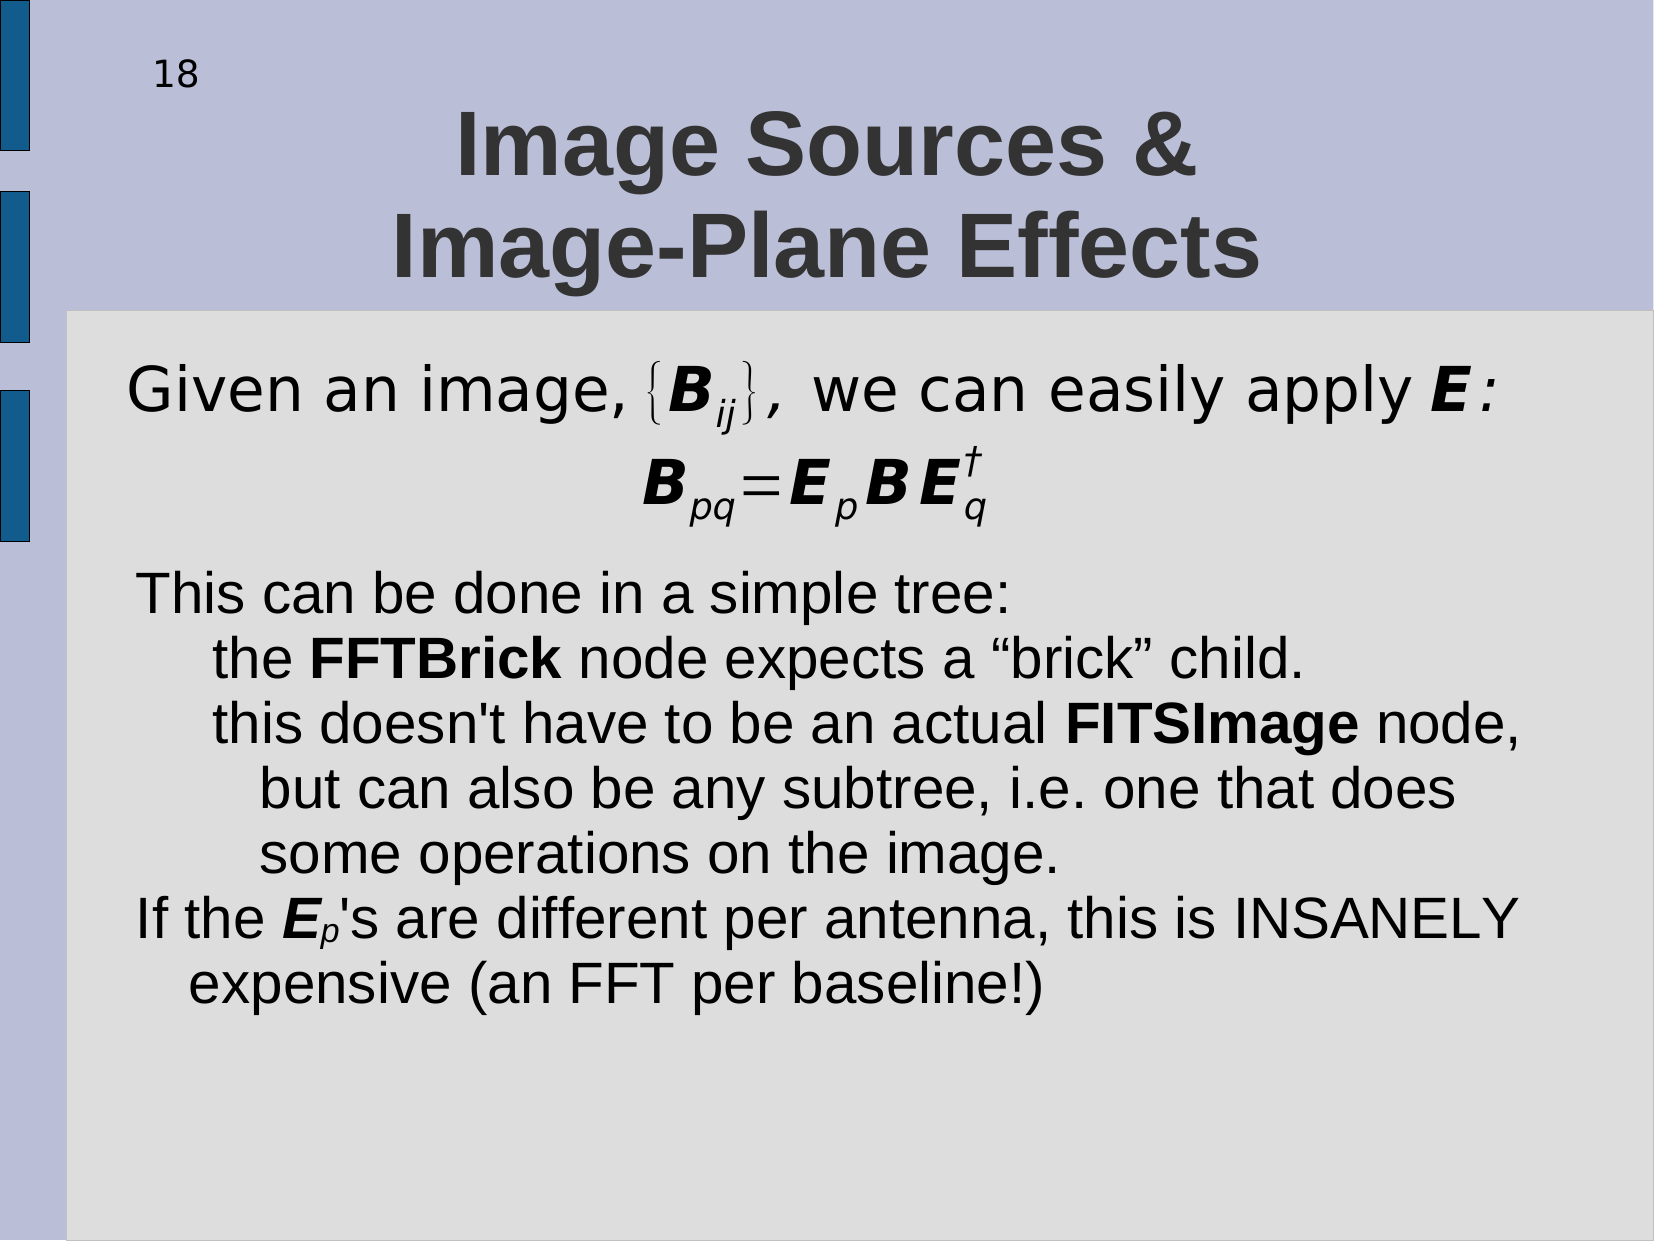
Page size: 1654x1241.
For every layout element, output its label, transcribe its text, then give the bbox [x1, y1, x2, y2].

title Image Sources & Image-Plane Effects [121, 87, 1534, 302]
list This can be done in a simple tree: the FFTBrick node expects a “brick” child. this doesn't have to be an actual FITSImage node, but can also be any subtree, i.e. one that does some operations on the image. If the Ep's are different per antenna, this is INSANELY expensive (an FFT per baseline!) [118, 561, 1531, 1182]
chart [120, 354, 1506, 530]
text_box <number> [139, 45, 374, 119]
